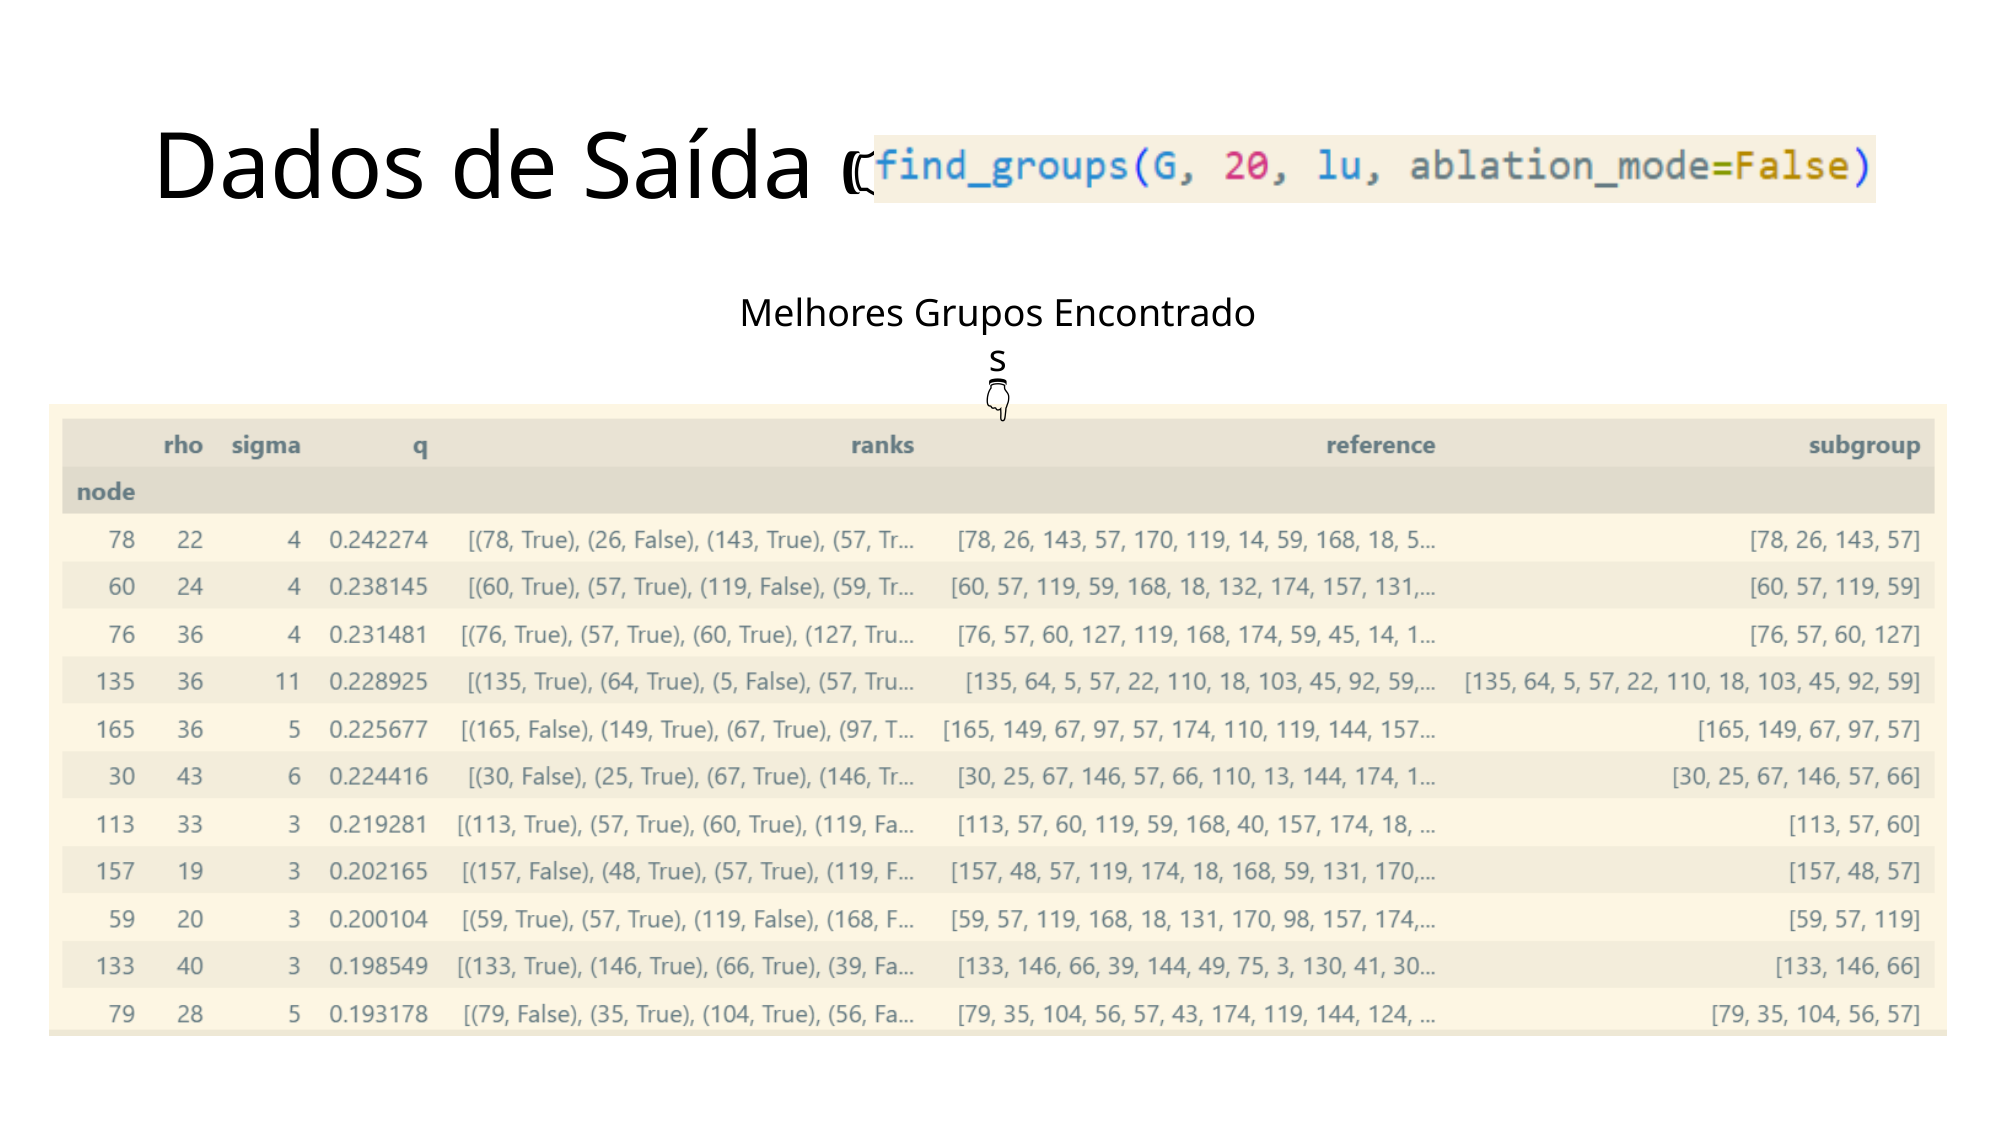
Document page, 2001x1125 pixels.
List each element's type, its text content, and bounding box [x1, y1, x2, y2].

title Dados de Saída 👉 [137, 59, 1863, 278]
picture [874, 135, 1876, 203]
picture [989, 404, 1007, 420]
picture [49, 404, 1947, 1036]
text_box Melhores Grupos Encontrados 👇 [722, 281, 1274, 388]
